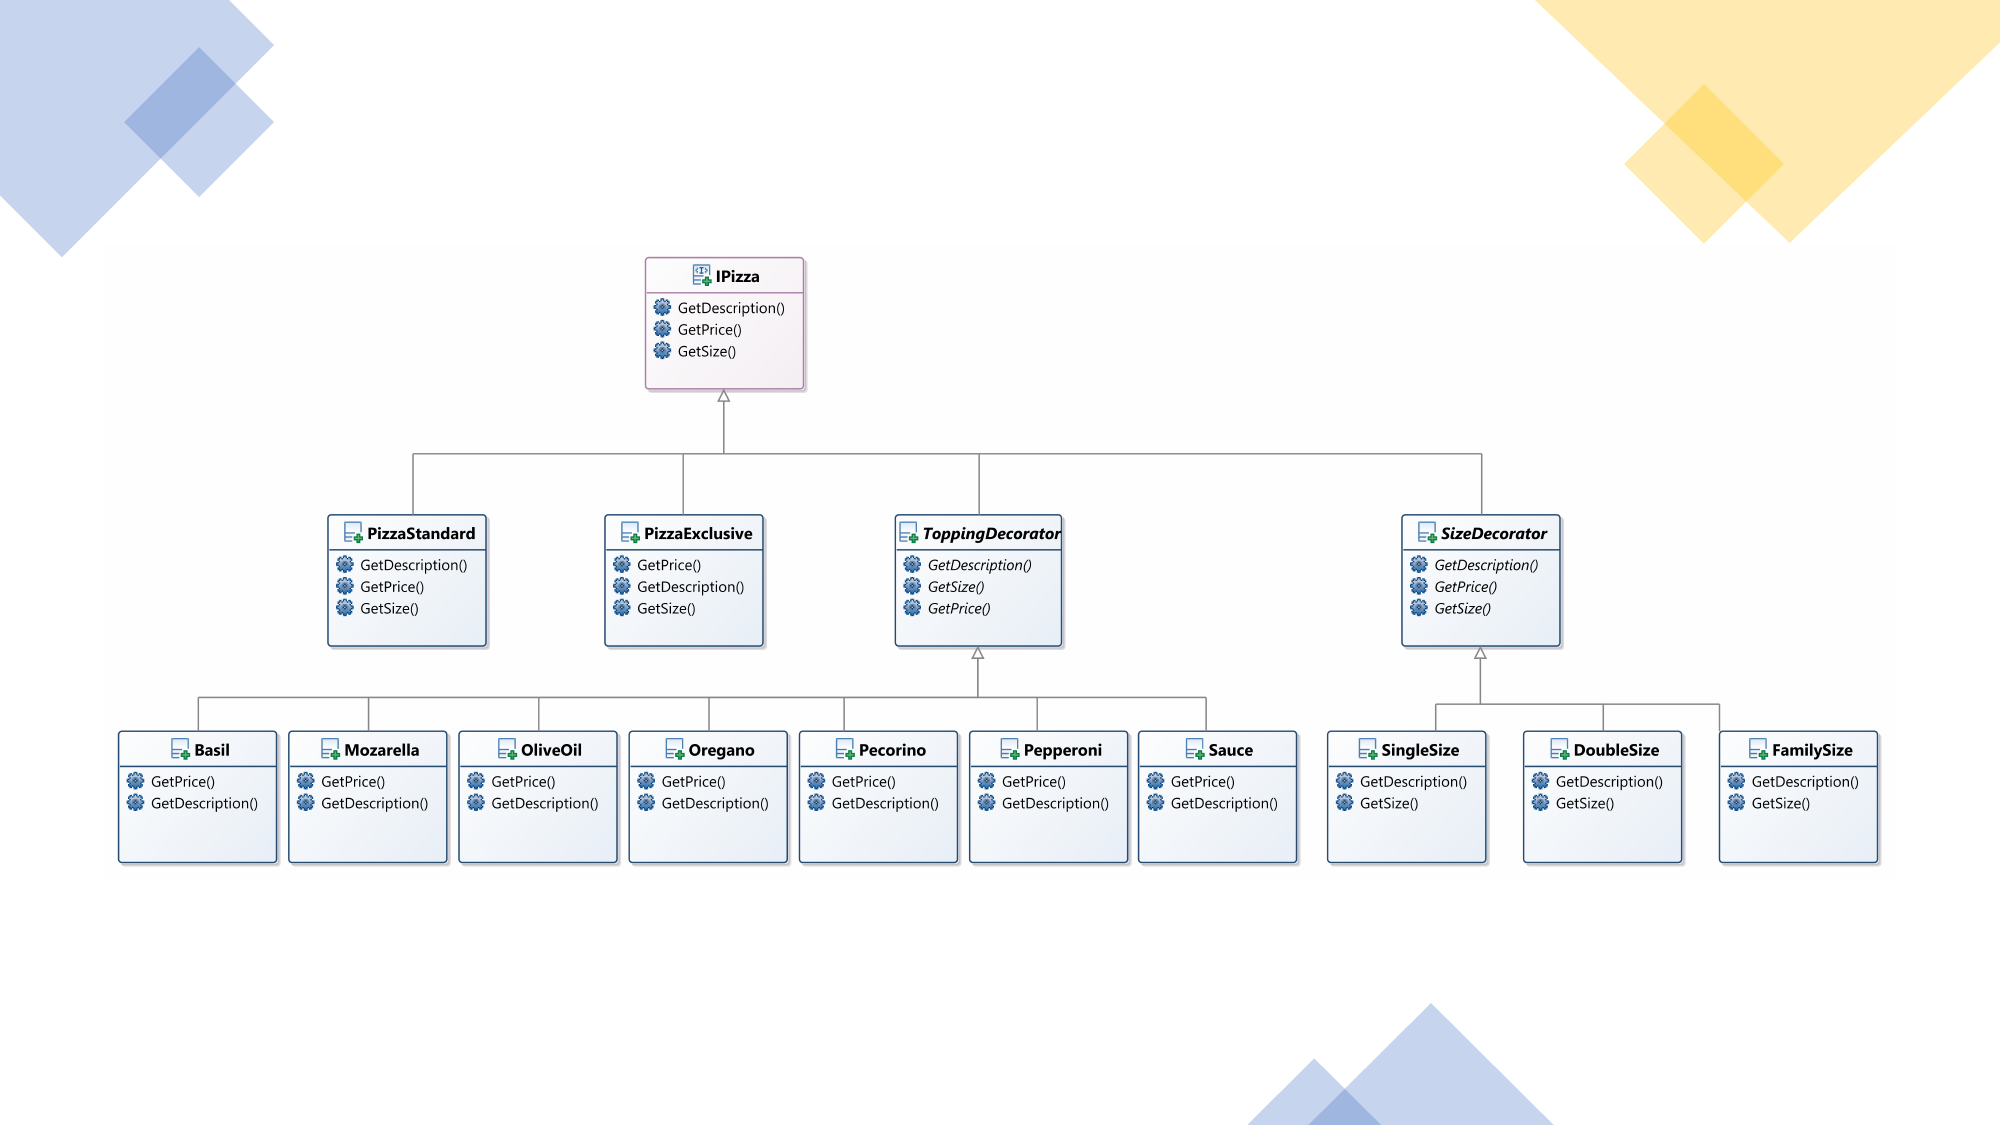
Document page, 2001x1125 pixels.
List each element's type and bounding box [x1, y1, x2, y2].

text_box [0, 0, 2000, 1125]
picture [105, 244, 1895, 881]
